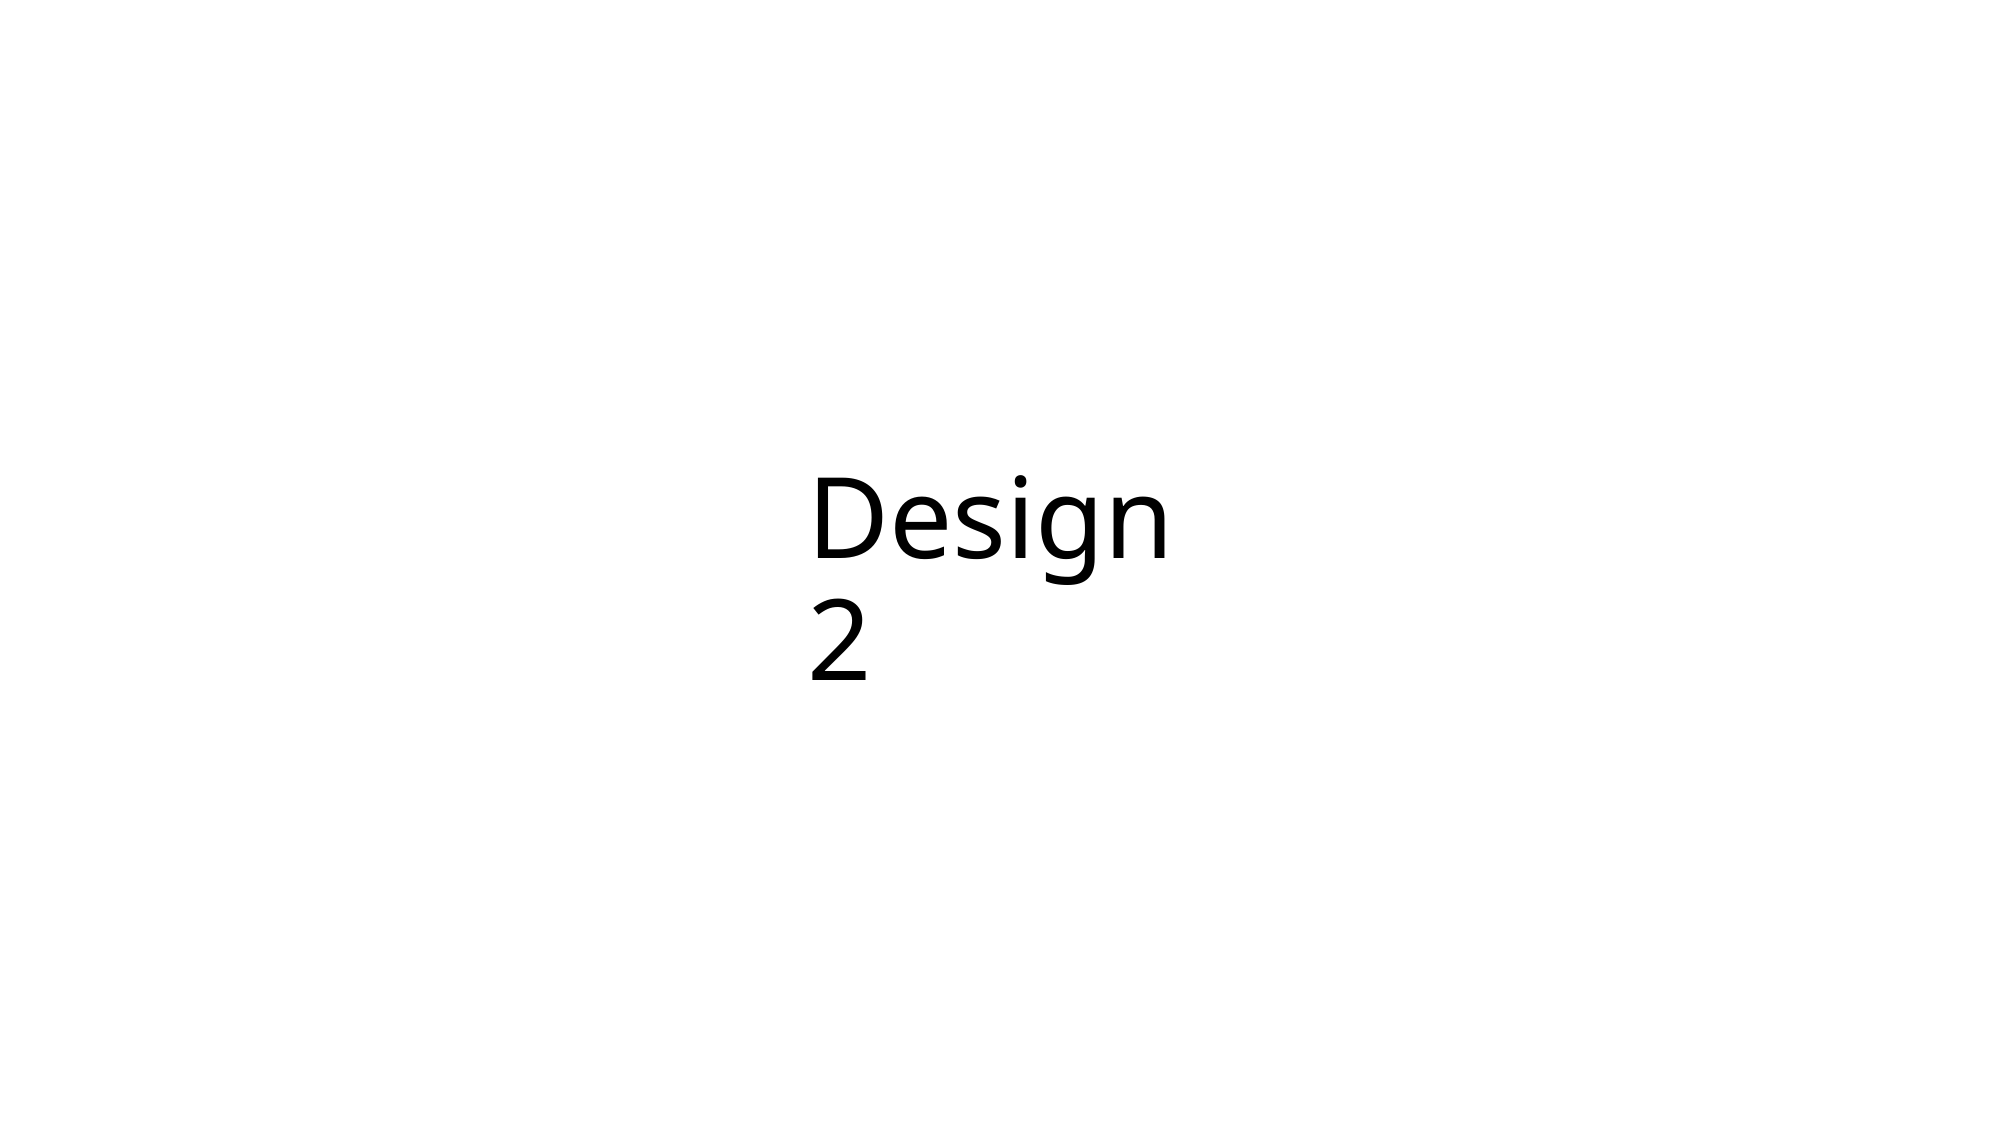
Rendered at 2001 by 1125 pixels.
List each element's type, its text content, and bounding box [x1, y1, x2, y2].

title Design 2 [792, 453, 1208, 672]
